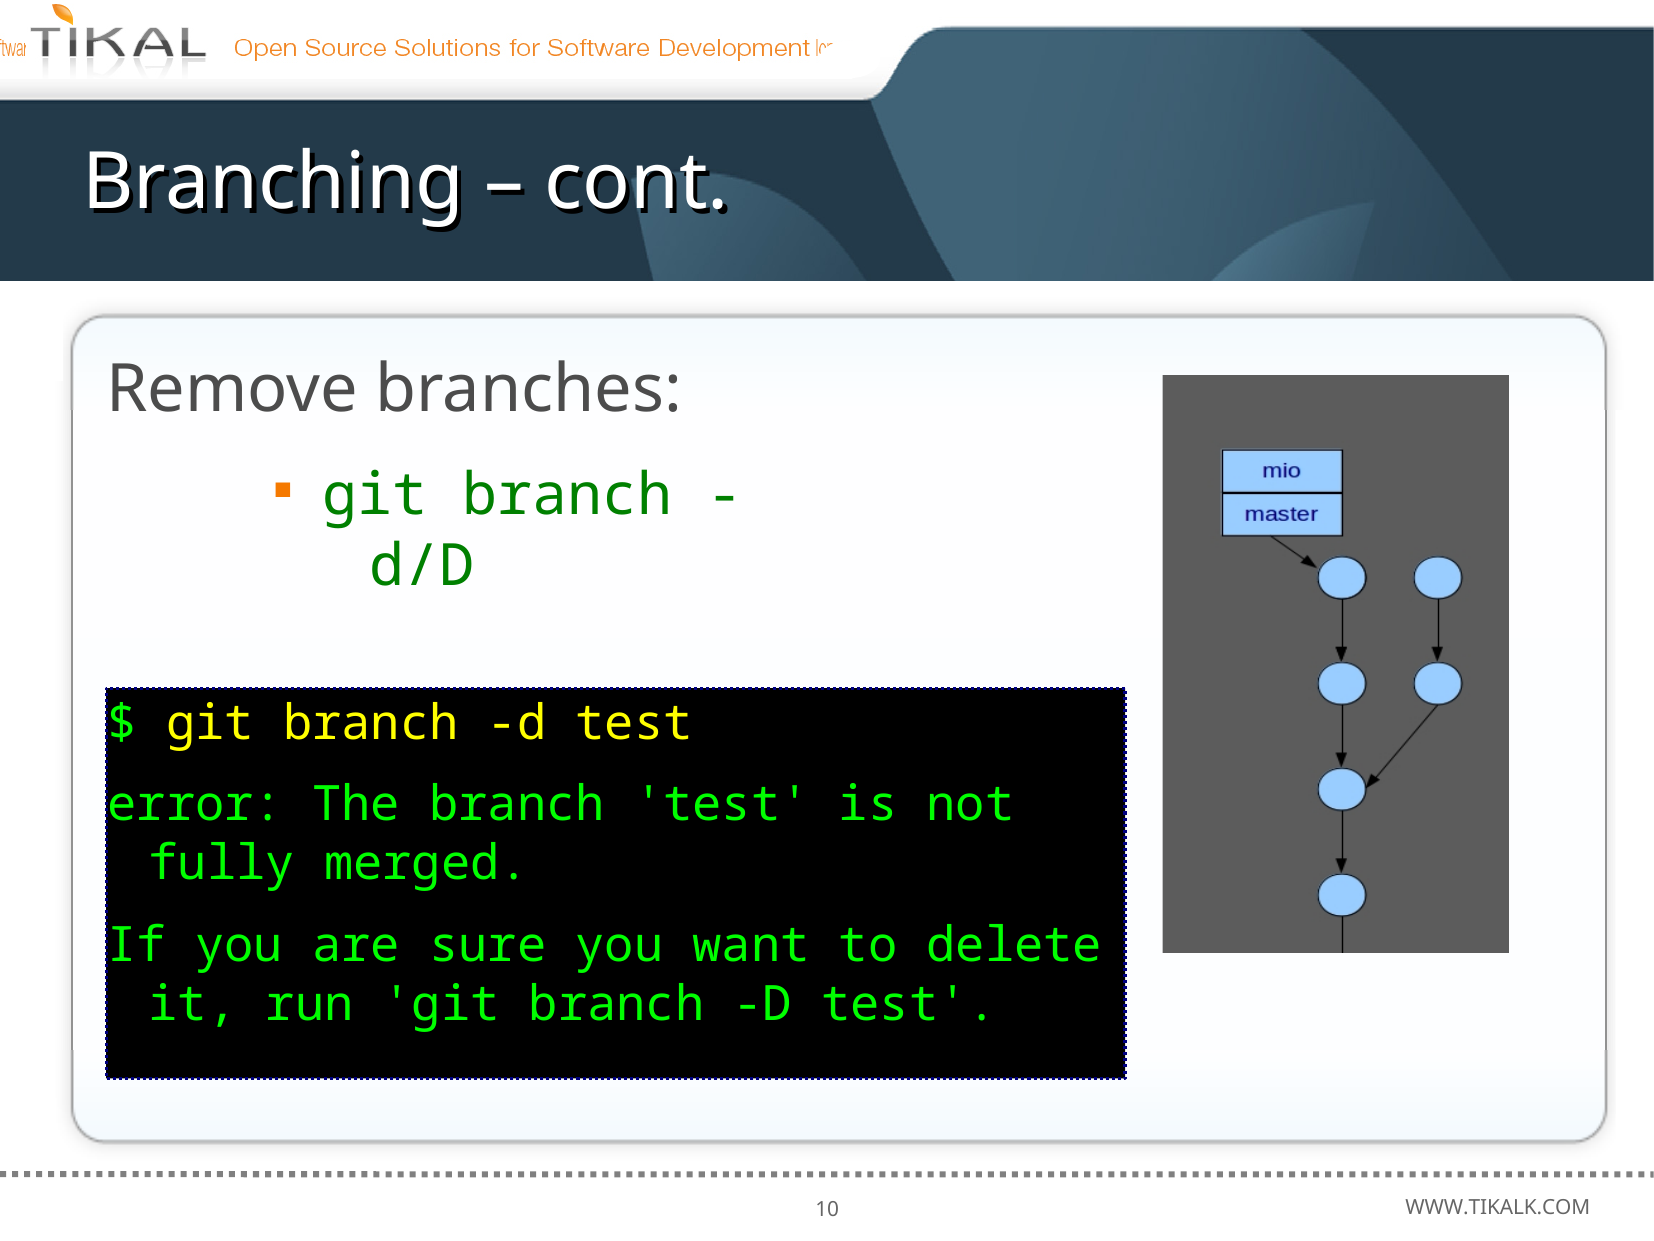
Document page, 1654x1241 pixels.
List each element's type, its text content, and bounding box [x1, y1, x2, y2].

picture [0, 3, 1654, 281]
picture [55, 1050, 1616, 1163]
list Remove branches: git branch -d/D [106, 343, 832, 688]
title Branching – cont. [82, 73, 1570, 280]
picture [55, 296, 1624, 953]
list $ git branch -d test error: The branch 'test' is not fully merged. If you are sure you want to delete it, run 'git branch -D test'. [106, 688, 1126, 1079]
